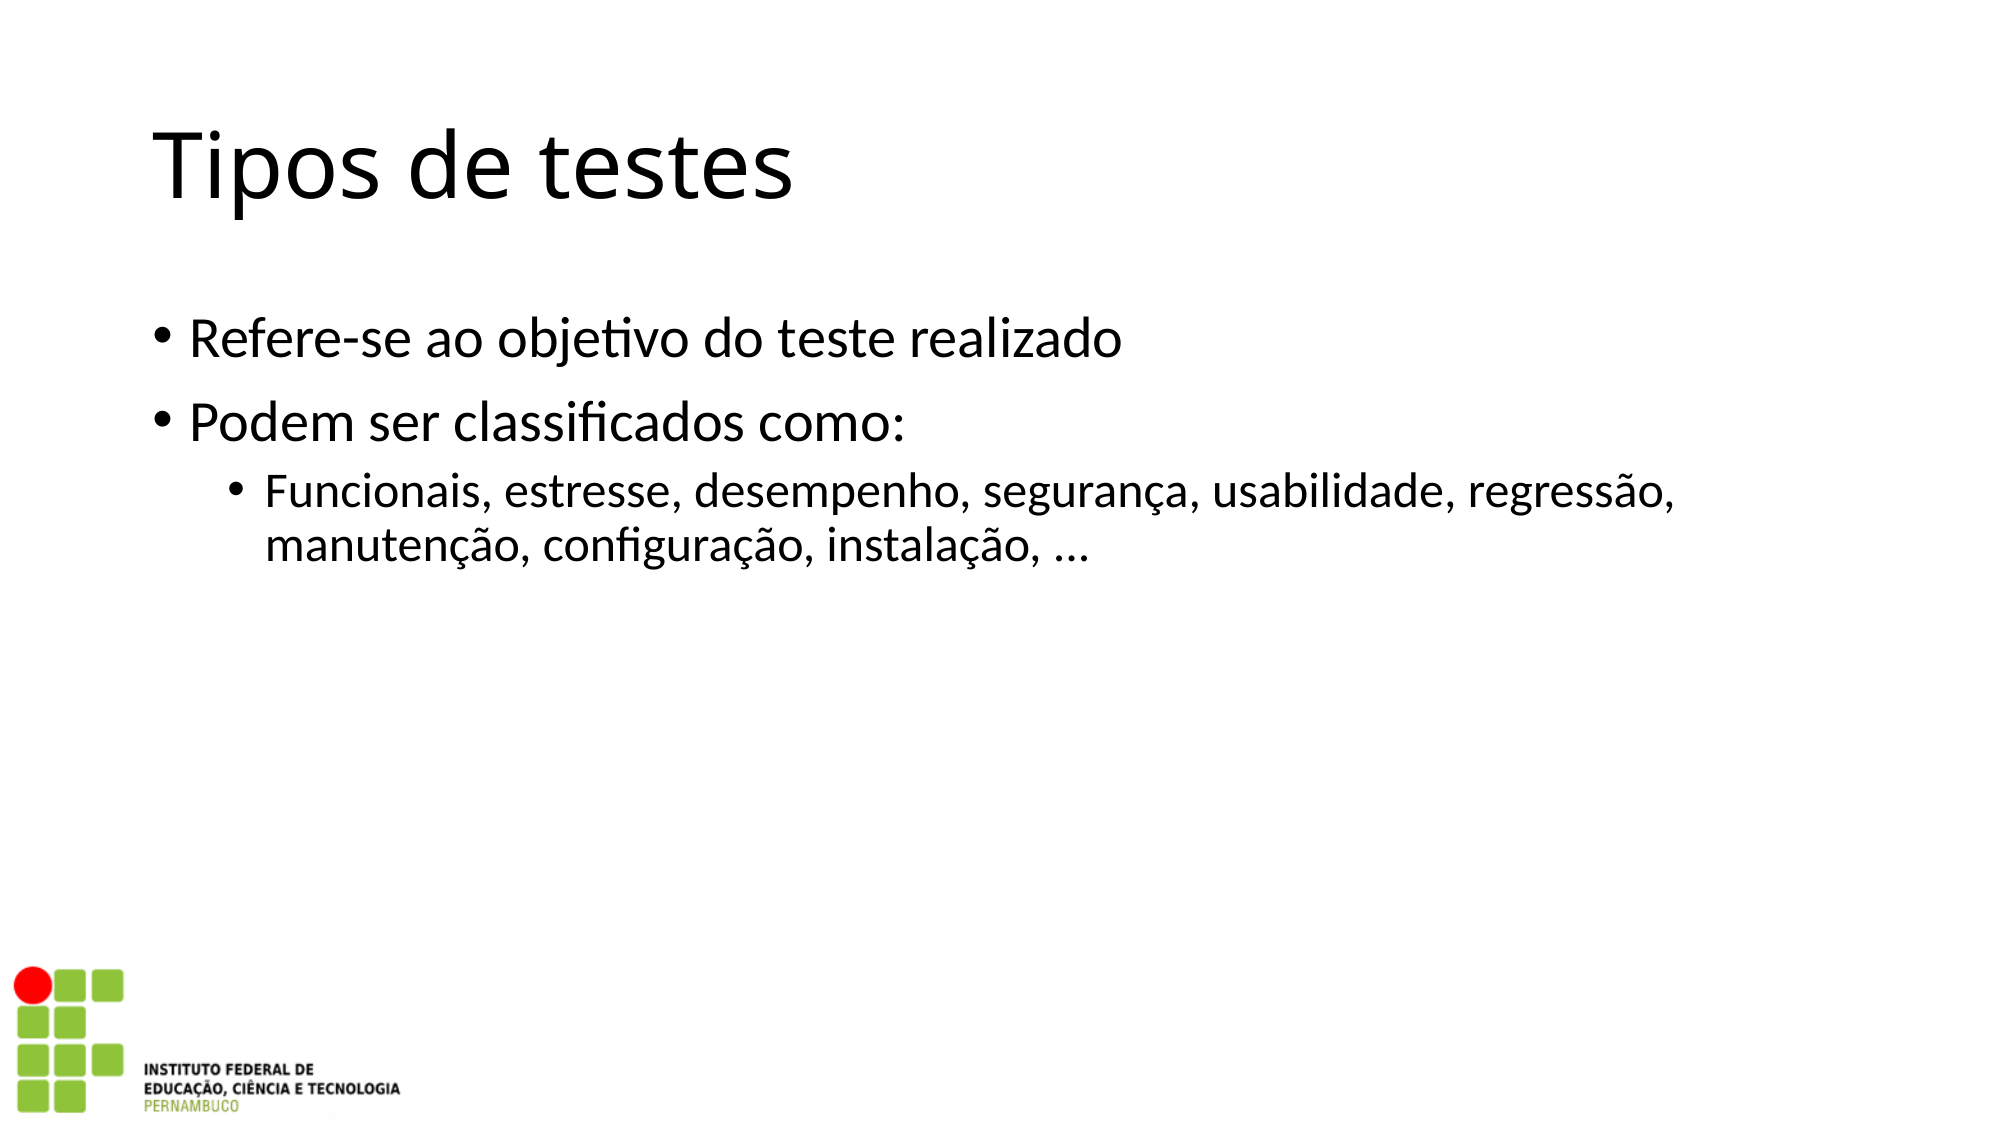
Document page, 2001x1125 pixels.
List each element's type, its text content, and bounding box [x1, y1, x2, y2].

list Refere-se ao objetivo do teste realizado Podem ser classificados como: Funcionais, estresse, desempenho, segurança, usabilidade, regressão, manutenção, configuração, instalação, ... [137, 299, 1863, 1014]
title Tipos de testes [137, 59, 1863, 278]
picture [5, 959, 408, 1118]
